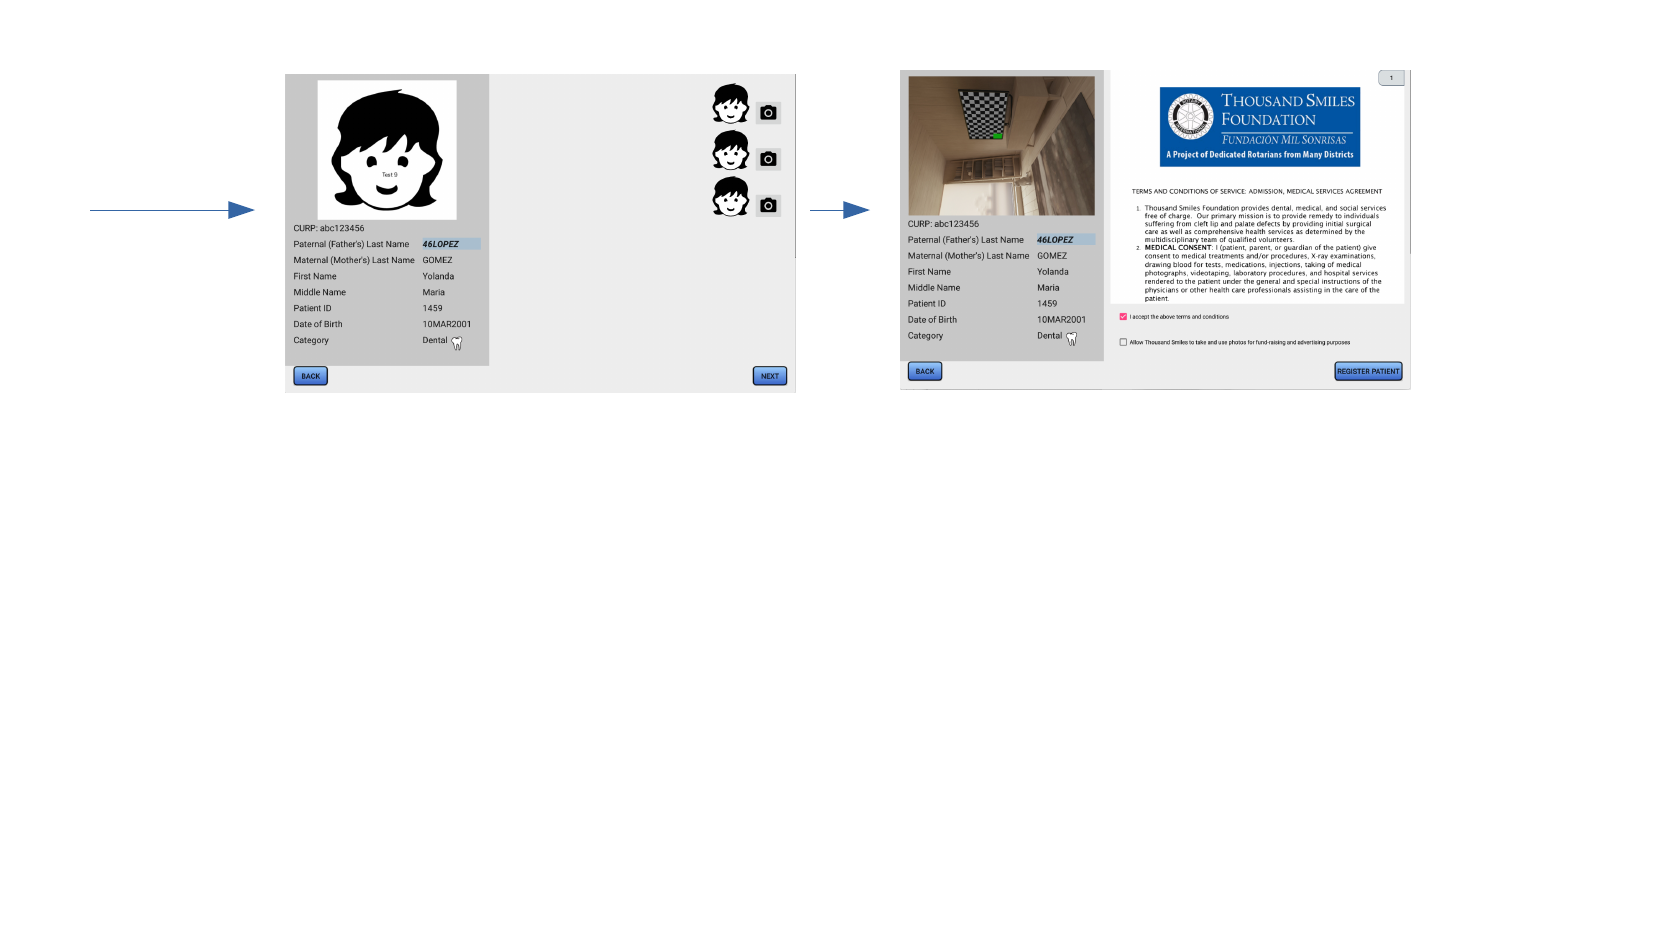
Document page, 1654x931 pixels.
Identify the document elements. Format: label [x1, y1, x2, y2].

picture [900, 70, 1411, 391]
picture [285, 74, 796, 393]
